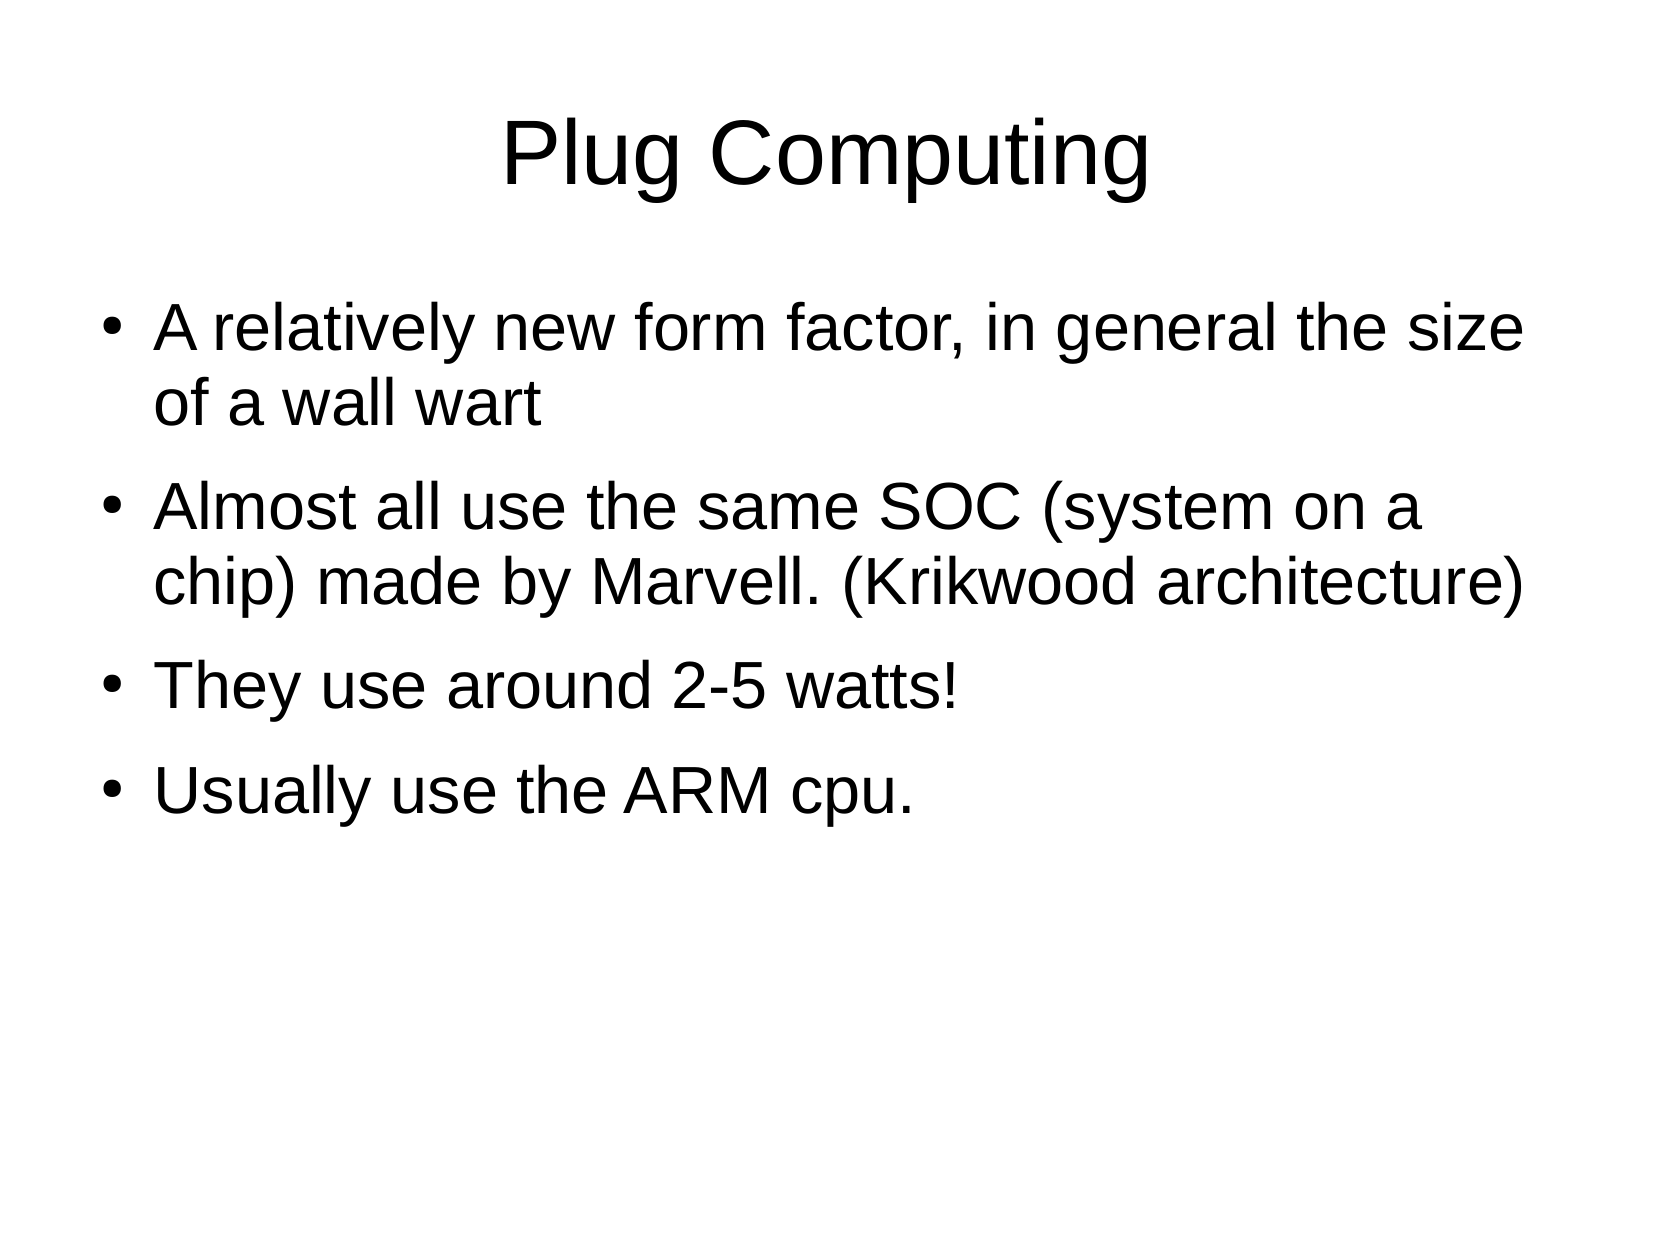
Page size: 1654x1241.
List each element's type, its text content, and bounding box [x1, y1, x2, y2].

list A relatively new form factor, in general the size of a wall wart Almost all use the same SOC (system on a chip) made by Marvell. (Krikwood architecture) They use around 2-5 watts! Usually use the ARM cpu. [82, 290, 1571, 1109]
title Plug Computing [82, 49, 1571, 257]
